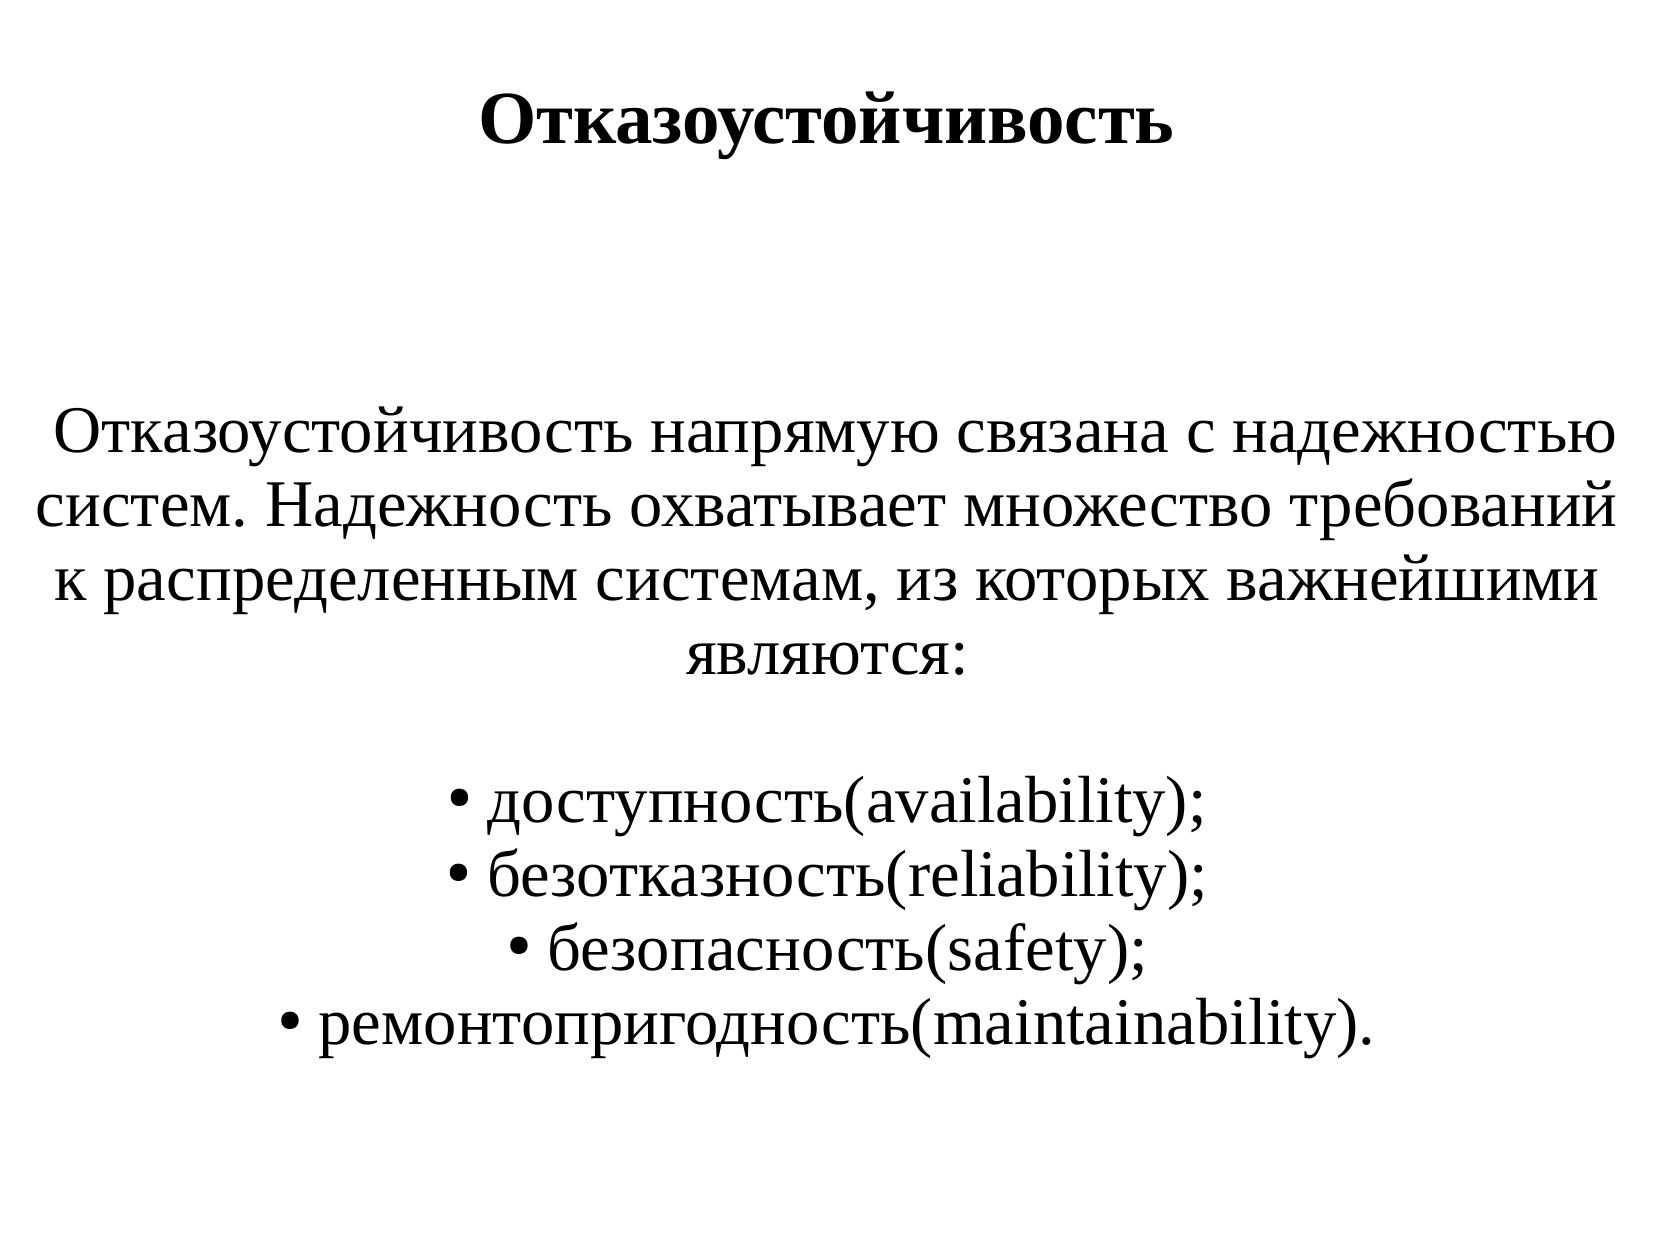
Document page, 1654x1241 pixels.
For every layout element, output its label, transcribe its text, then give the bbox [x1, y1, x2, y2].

subtitle Отказоустойчивость напрямую связана с надежностью систем. Надежность охватывает множество требований к распределенным системам, из которых важнейшими являются: доступность(availability); безотказность(reliability); безопасность(safety); ремонтопригодность(maintainability). [30, 236, 1626, 1215]
title Отказоустойчивость [30, 27, 1624, 210]
